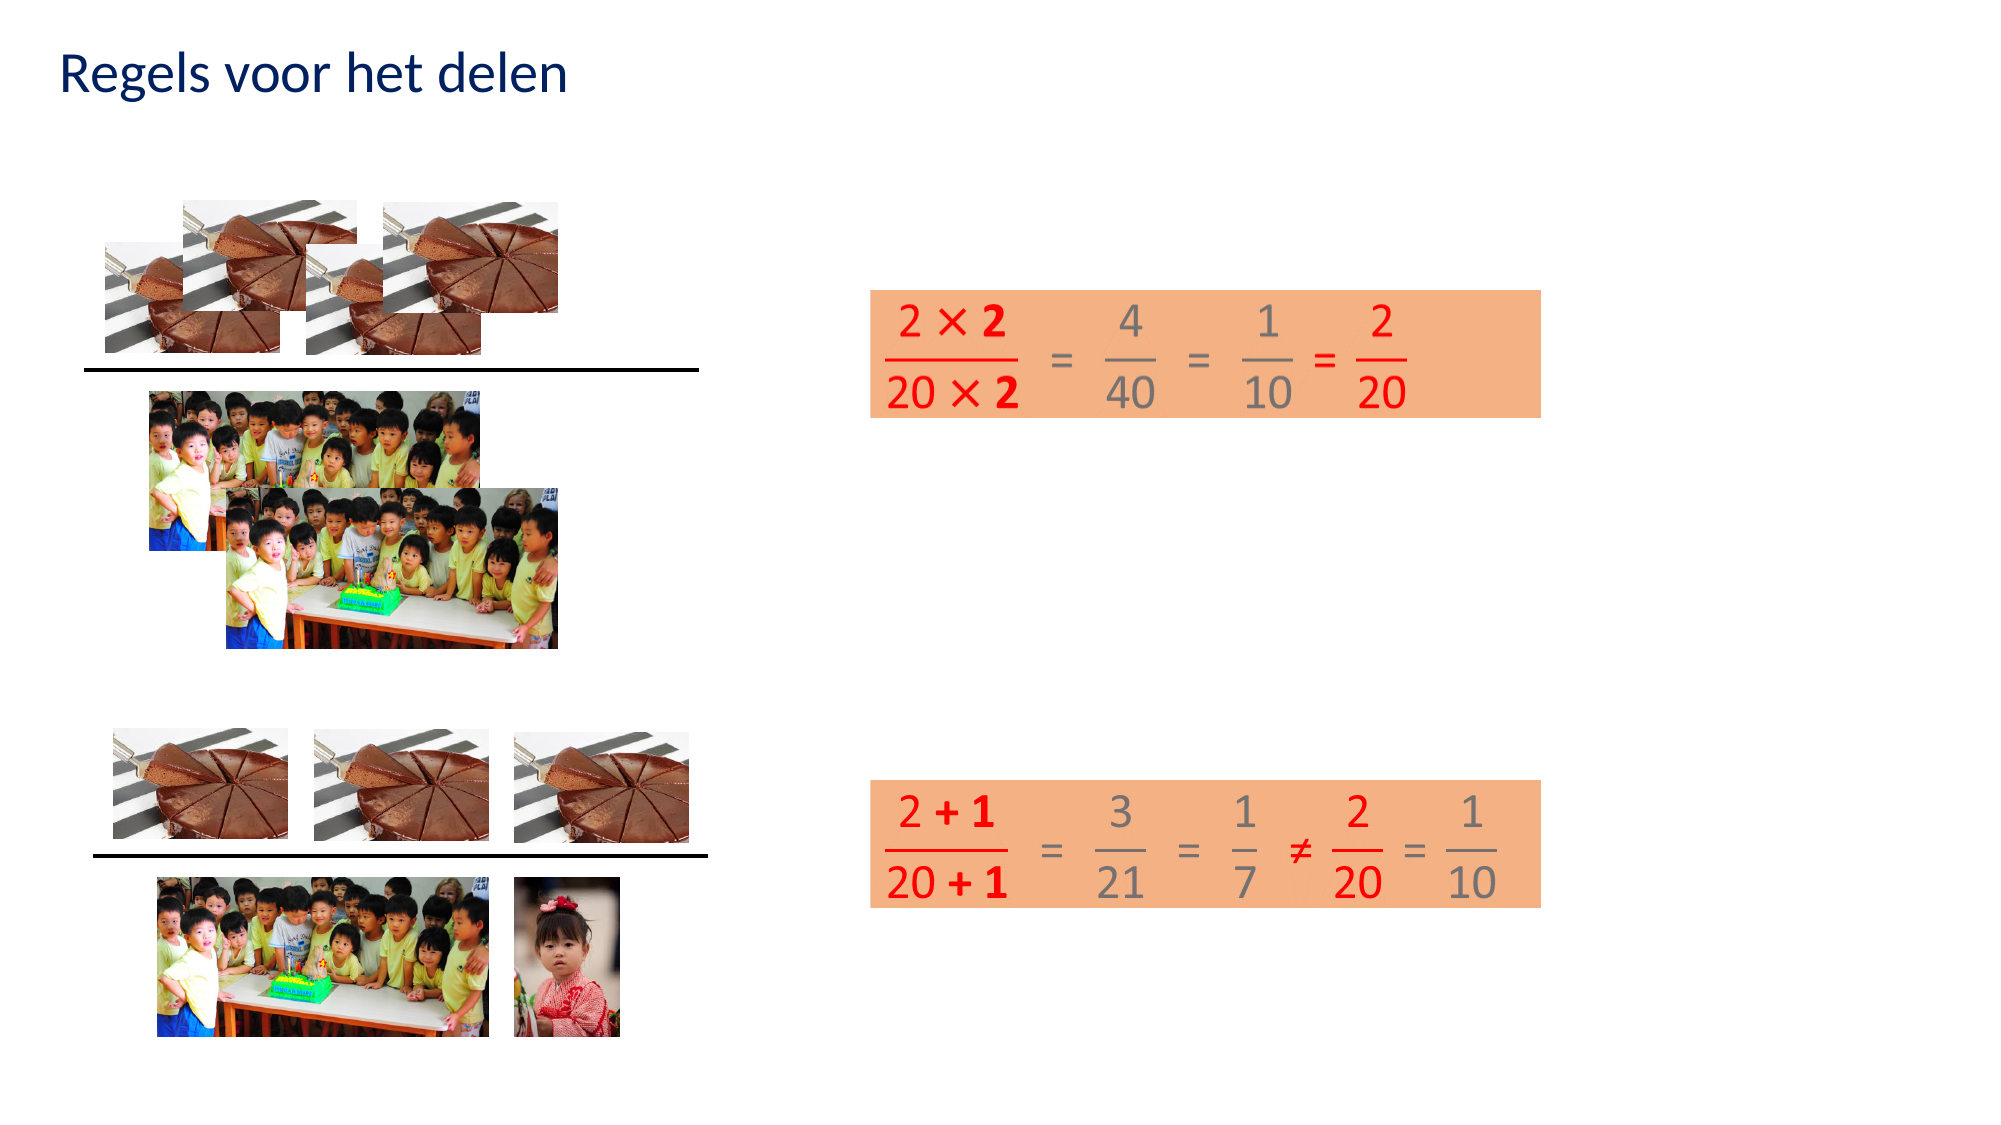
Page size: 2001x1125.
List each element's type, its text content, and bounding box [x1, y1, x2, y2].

picture [113, 728, 288, 839]
text_box Regels voor het delen [45, 26, 585, 112]
picture [314, 729, 489, 841]
text_box [870, 780, 1541, 908]
picture [157, 877, 489, 1037]
text_box [870, 290, 1541, 418]
picture [105, 200, 558, 355]
picture [514, 877, 620, 1037]
picture [149, 391, 558, 649]
picture [514, 732, 689, 843]
